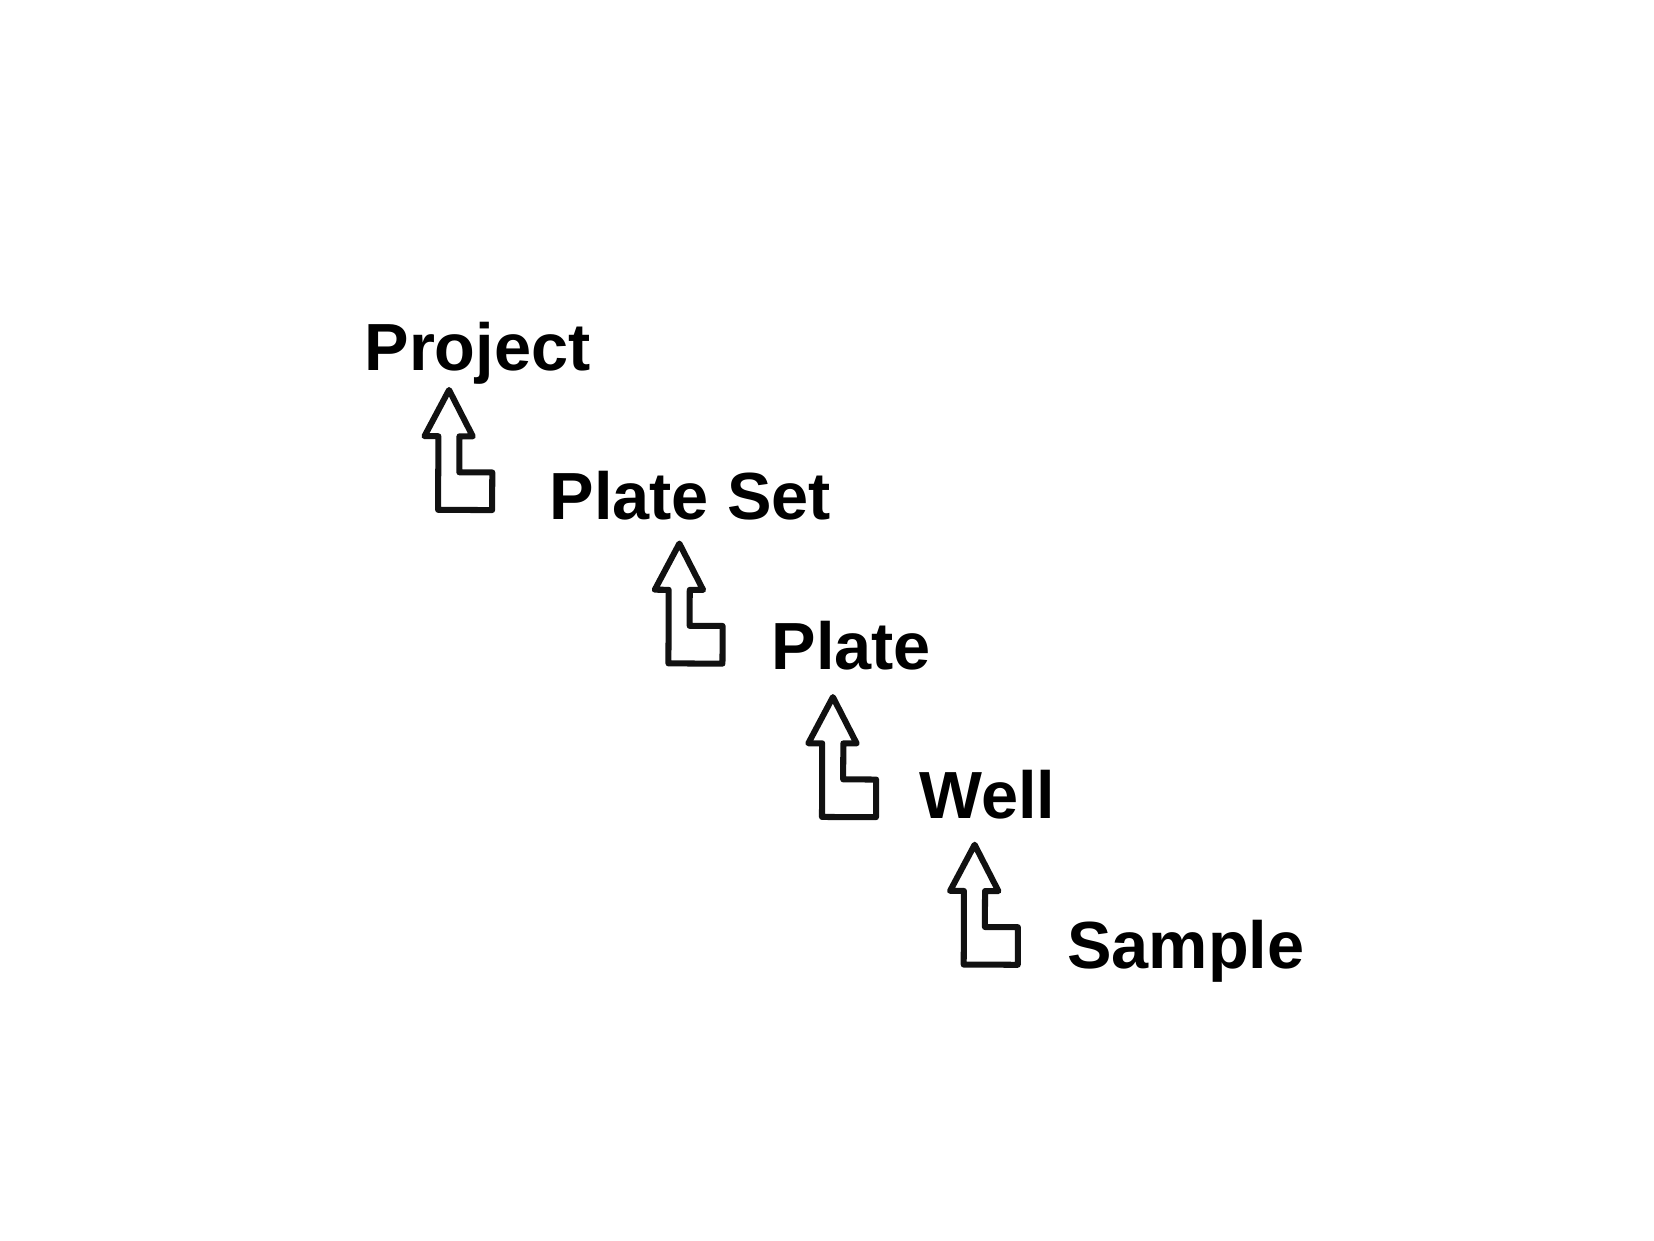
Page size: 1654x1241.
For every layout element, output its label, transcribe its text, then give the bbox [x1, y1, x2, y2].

text_box Project Plate Set Plate Well Sample [349, 302, 1321, 991]
